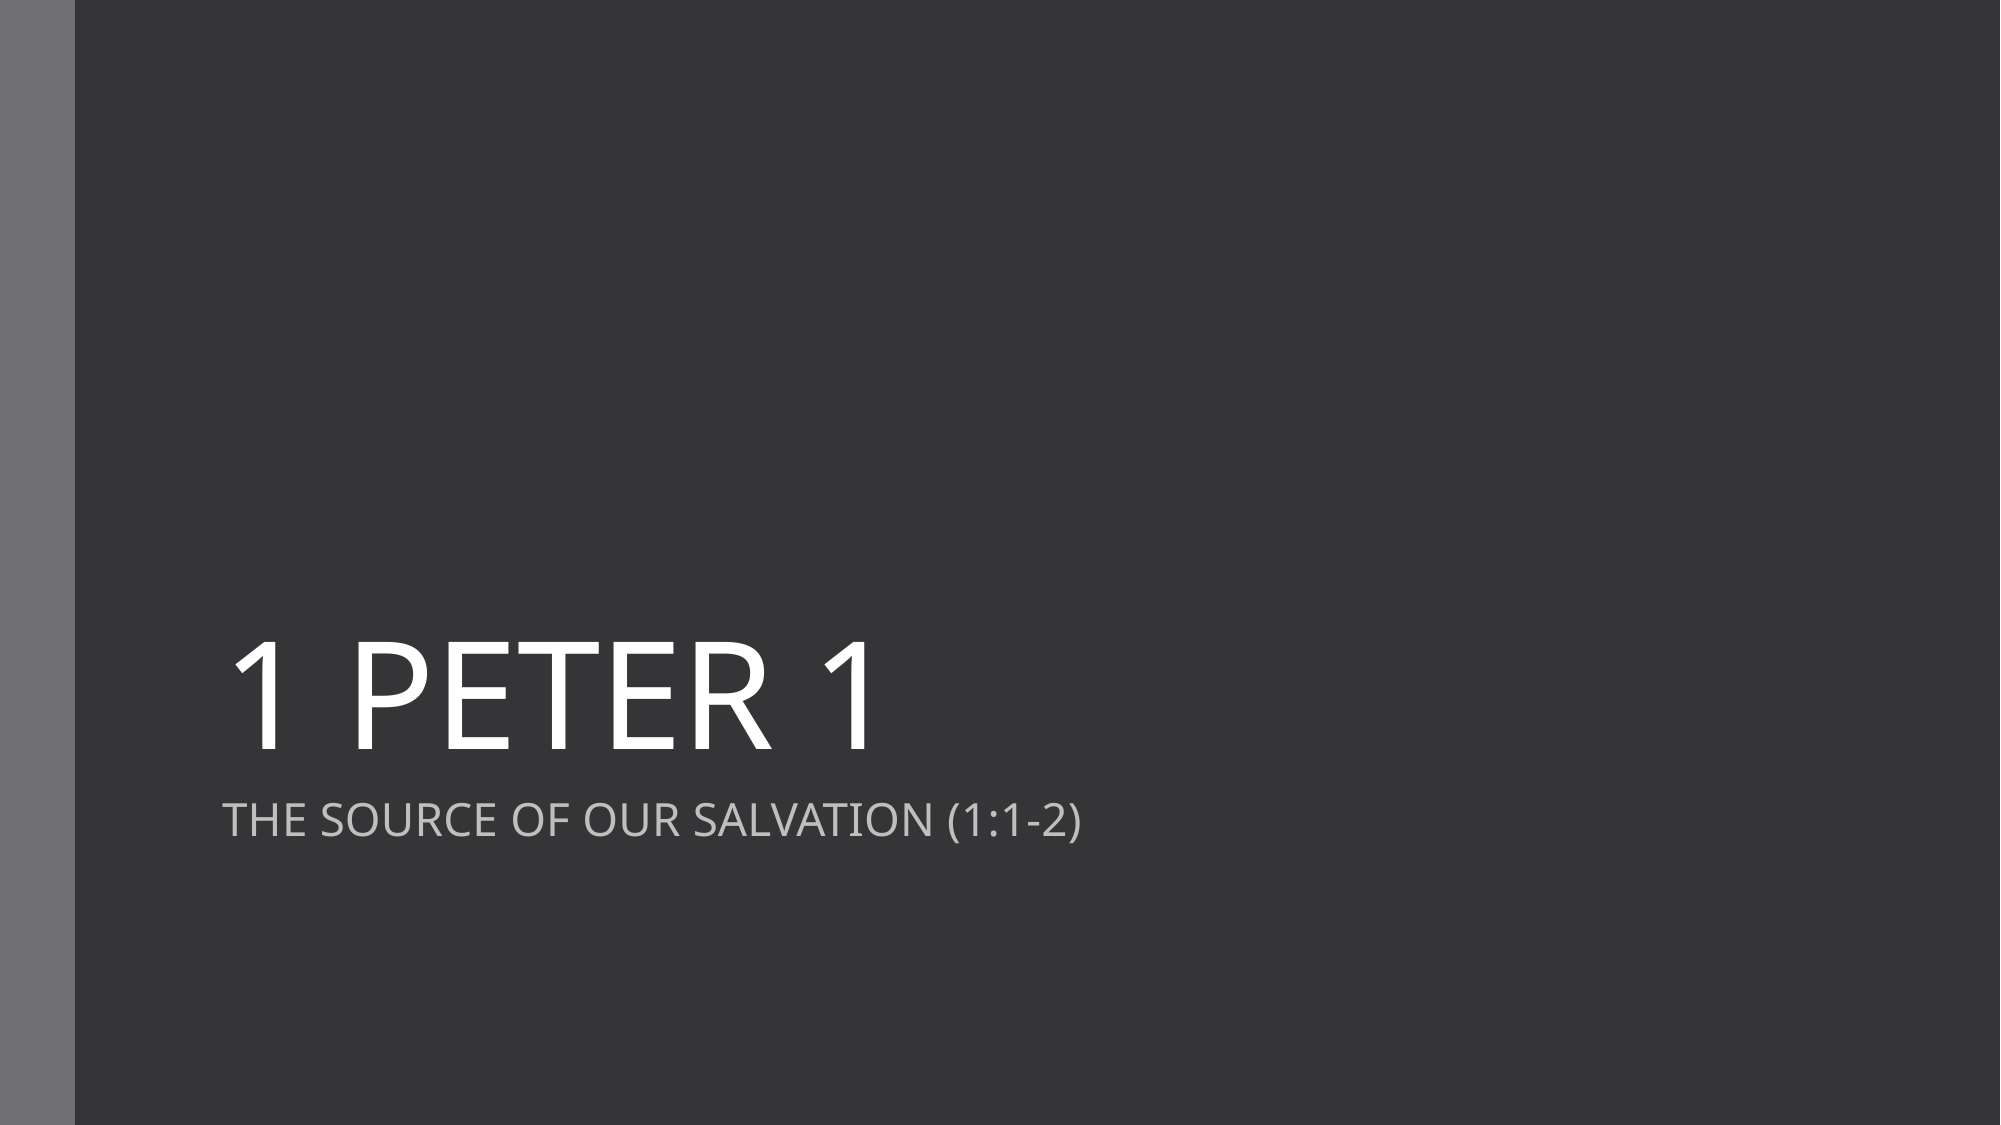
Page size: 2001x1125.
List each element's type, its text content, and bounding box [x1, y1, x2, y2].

title 1 PETER 1 [206, 124, 1752, 787]
subtitle THE SOURCE OF OUR SALVATION (1:1-2) [206, 787, 1752, 1066]
